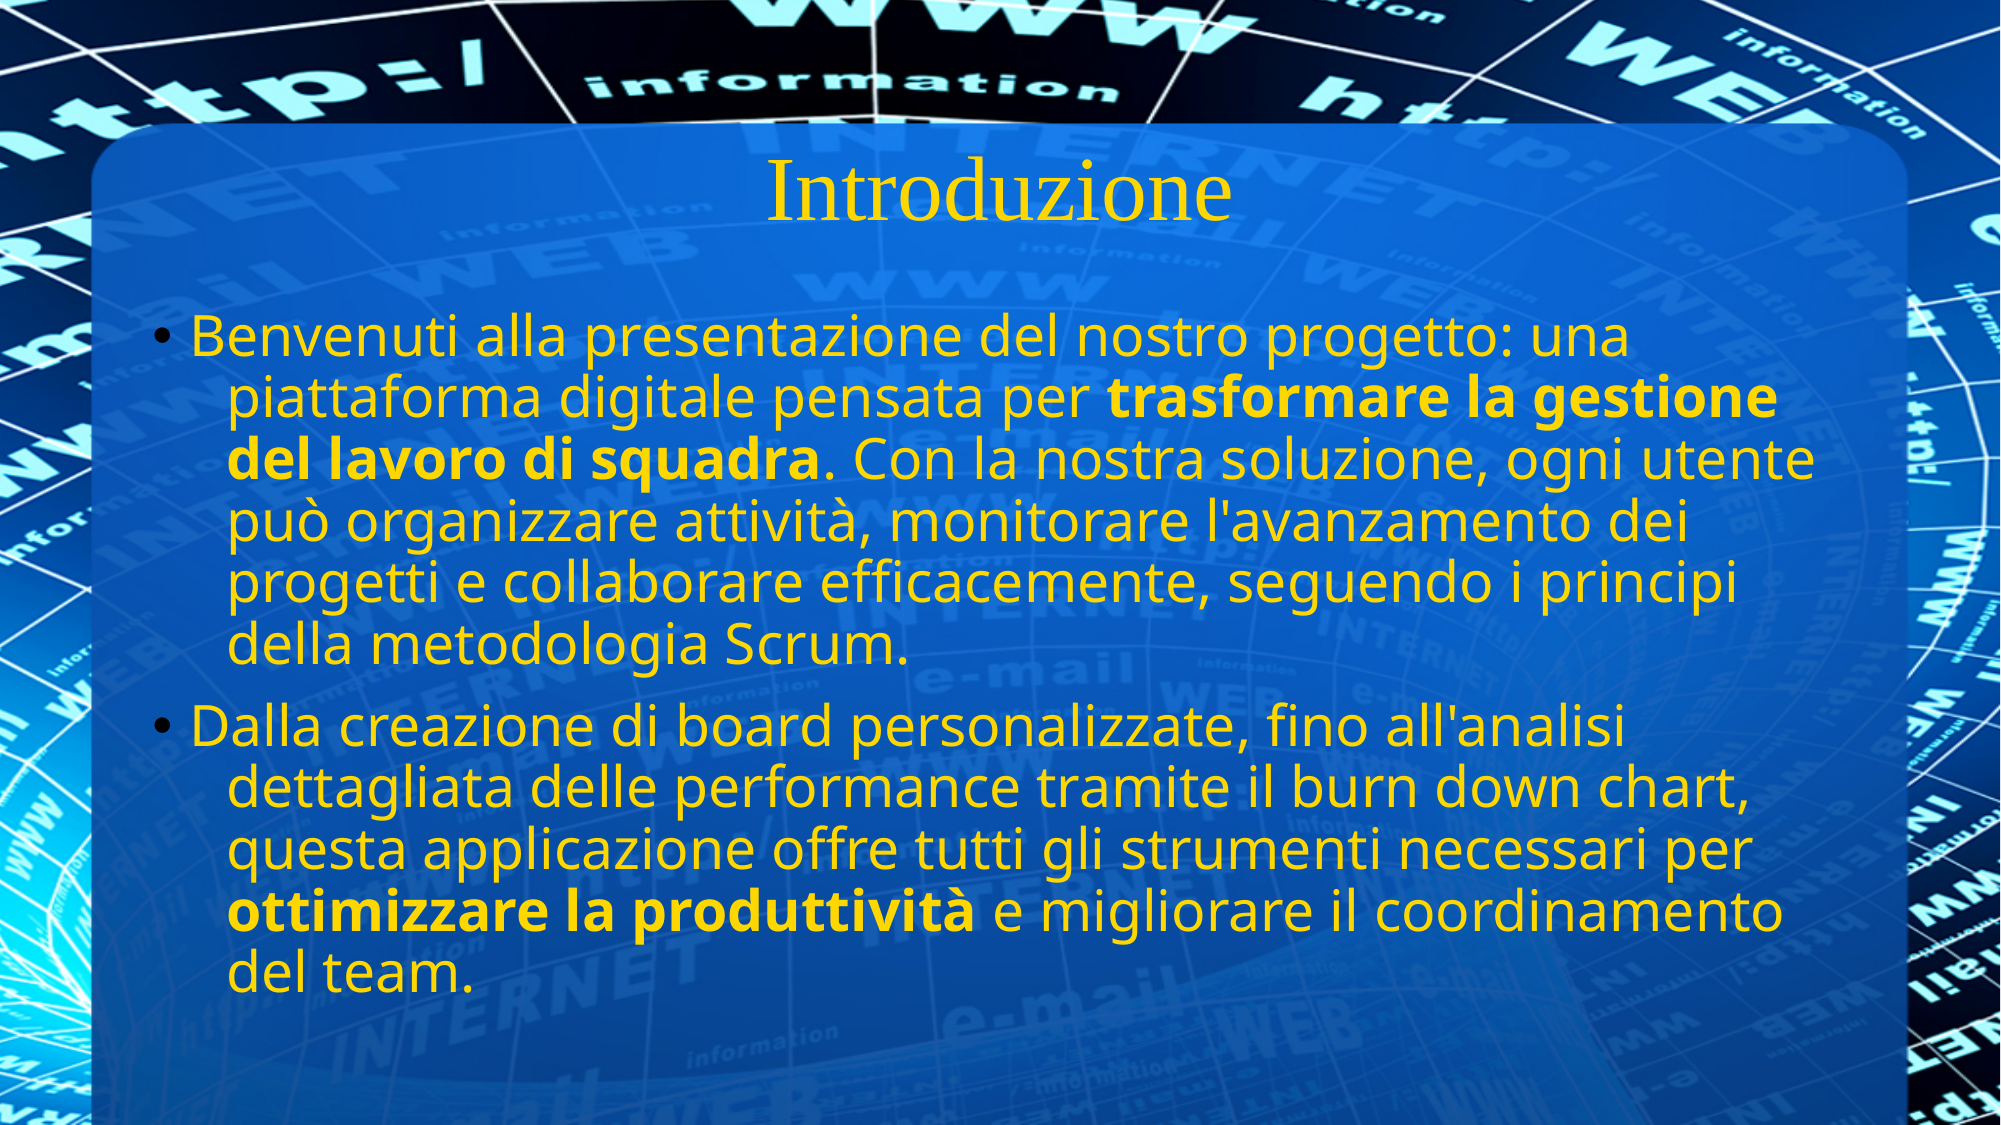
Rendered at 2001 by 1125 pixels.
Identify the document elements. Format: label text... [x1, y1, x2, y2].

list Benvenuti alla presentazione del nostro progetto: una piattaforma digitale pensata per trasformare la gestione del lavoro di squadra. Con la nostra soluzione, ogni utente può organizzare attività, monitorare l'avanzamento dei progetti e collaborare efficacemente, seguendo i principi della metodologia Scrum. Dalla creazione di board personalizzate, fino all'analisi dettagliata delle performance tramite il burn down chart, questa applicazione offre tutti gli strumenti necessari per ottimizzare la produttività e migliorare il coordinamento del team. [137, 299, 1863, 1014]
title Introduzione [137, 82, 1863, 299]
